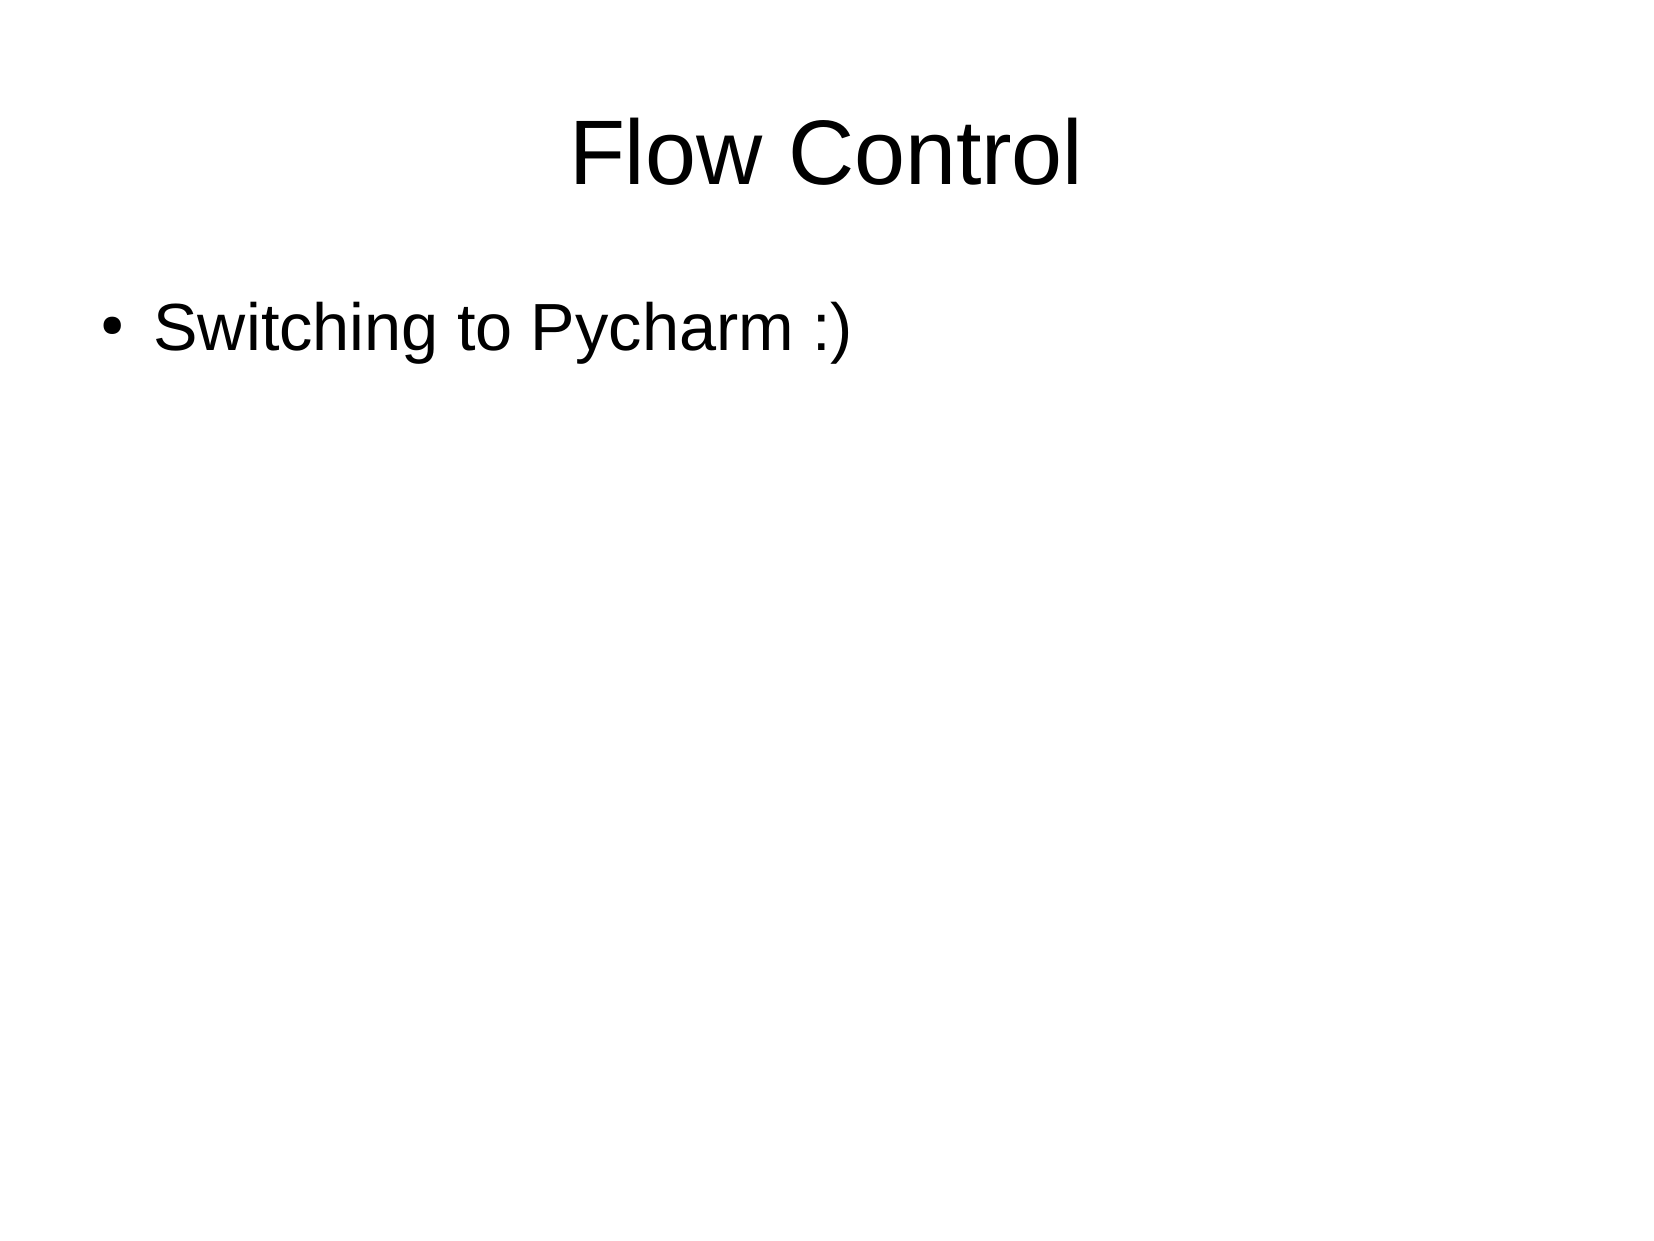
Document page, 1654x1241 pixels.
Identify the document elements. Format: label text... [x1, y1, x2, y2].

title Flow Control [82, 49, 1571, 257]
list Switching to Pycharm :) [82, 290, 1571, 1010]
